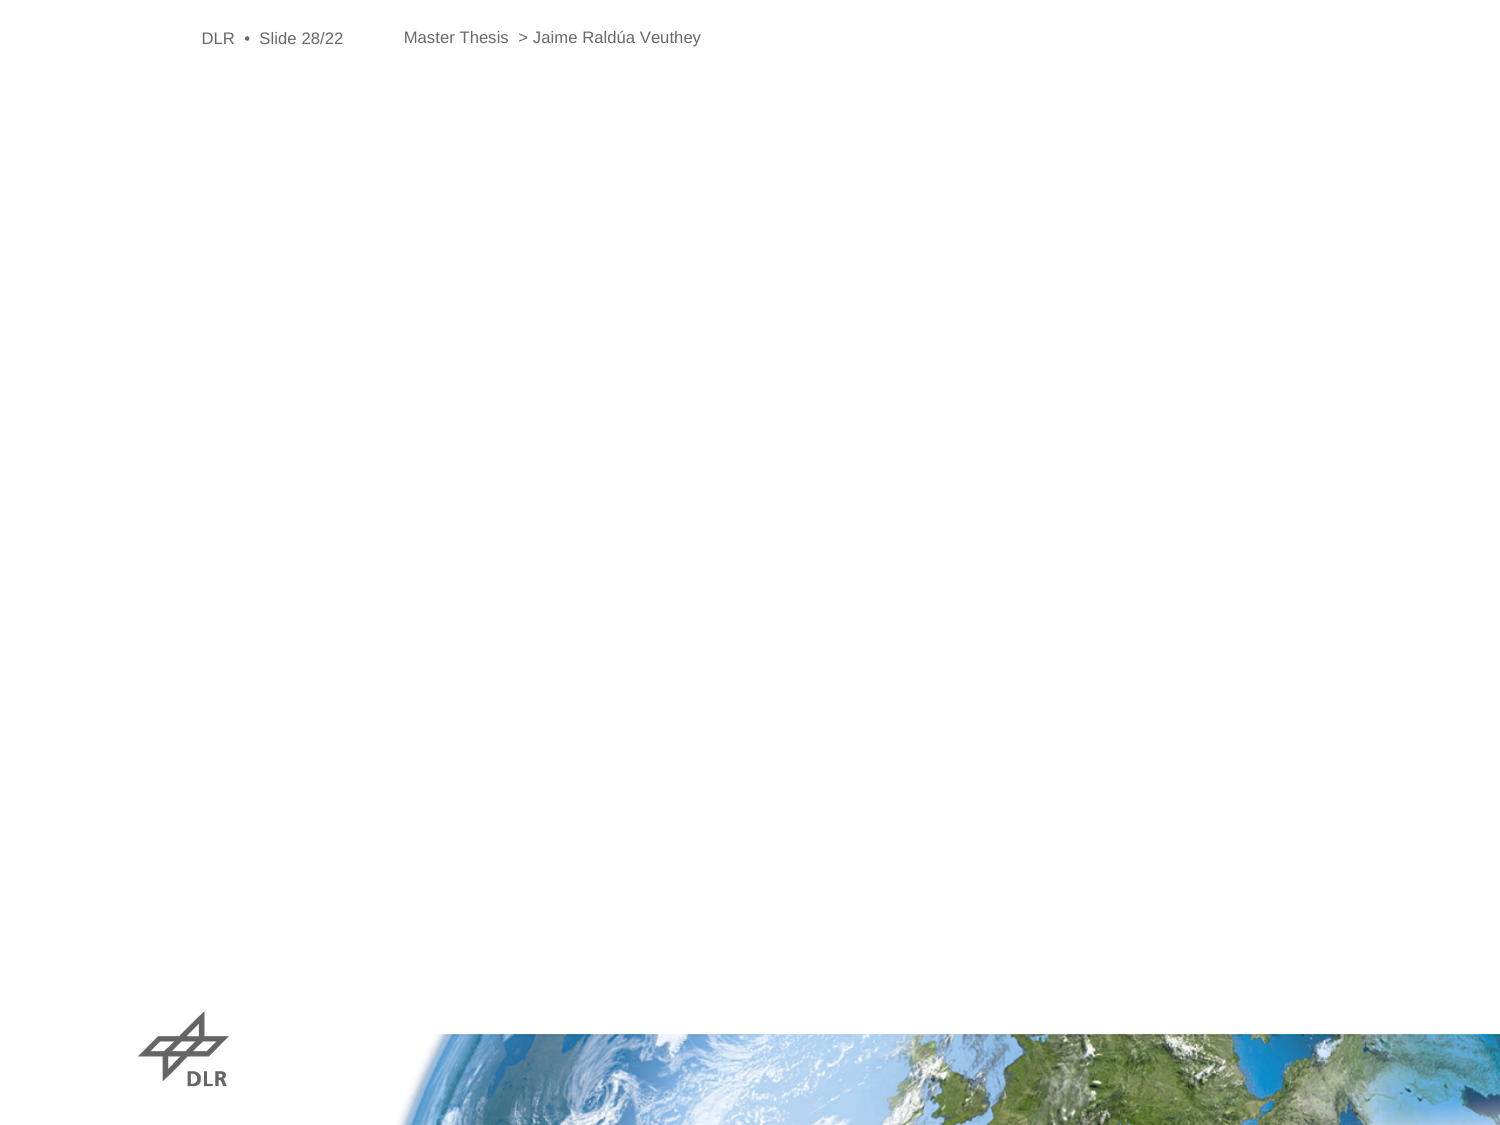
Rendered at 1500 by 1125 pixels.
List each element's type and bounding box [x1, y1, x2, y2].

picture [0, 1007, 1500, 1125]
